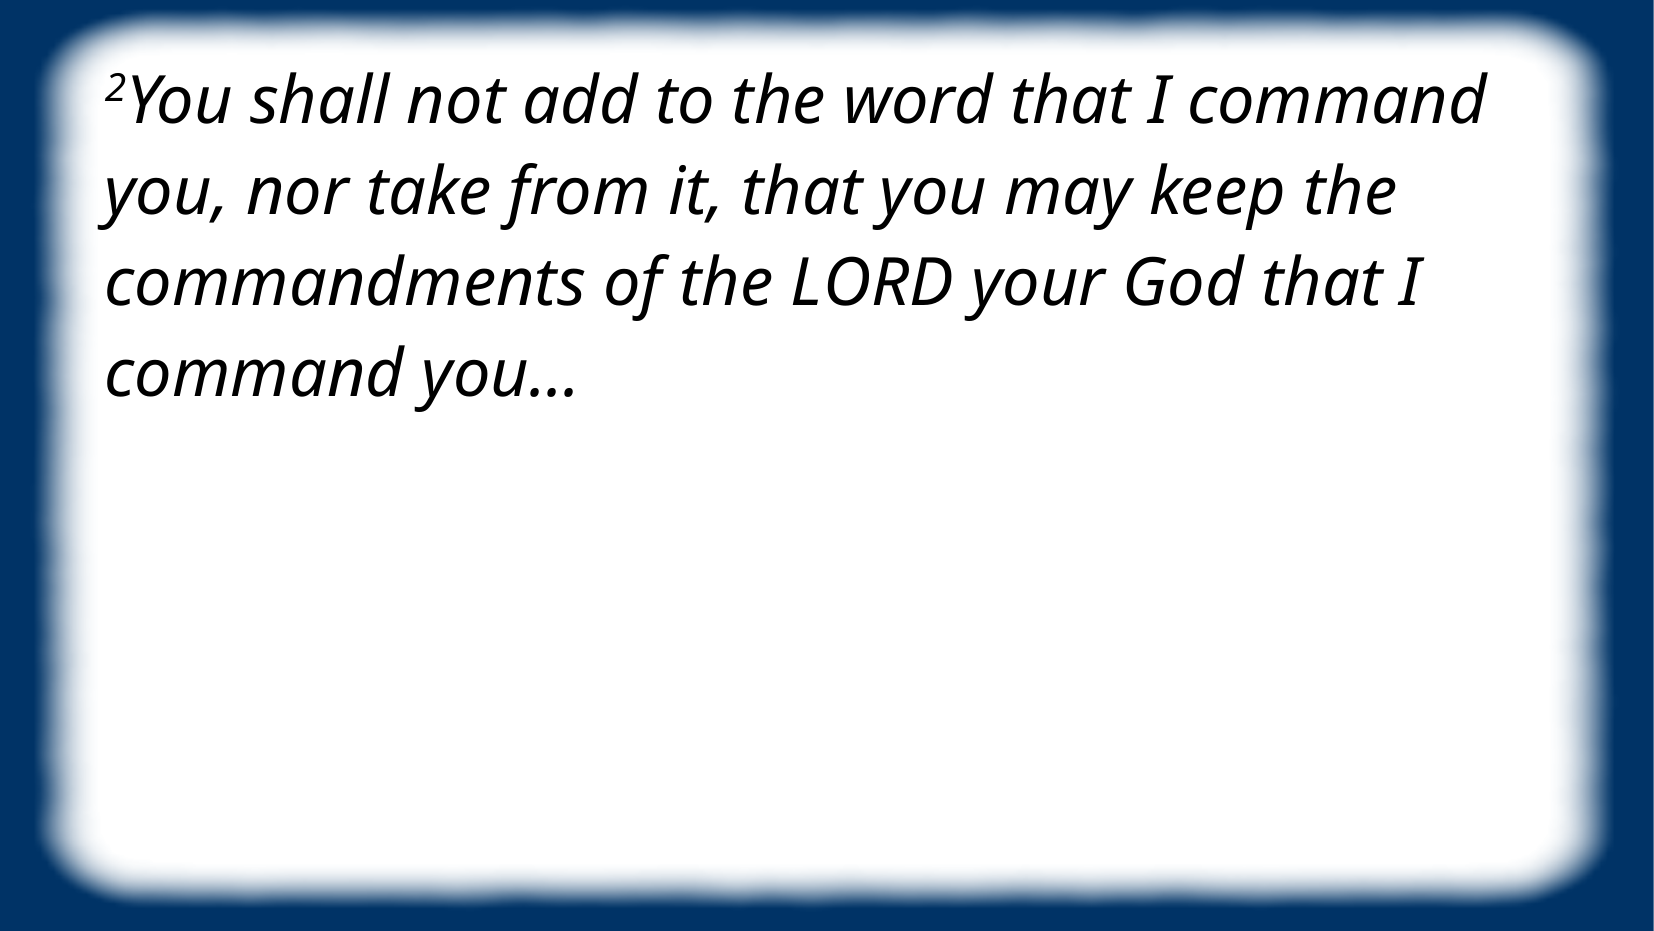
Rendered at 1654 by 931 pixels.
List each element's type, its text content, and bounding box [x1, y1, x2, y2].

picture [0, 0, 1654, 931]
text_box 2You shall not add to the word that I command you, nor take from it, that you may keep the commandments of the LORD your God that I command you... [90, 45, 1546, 415]
